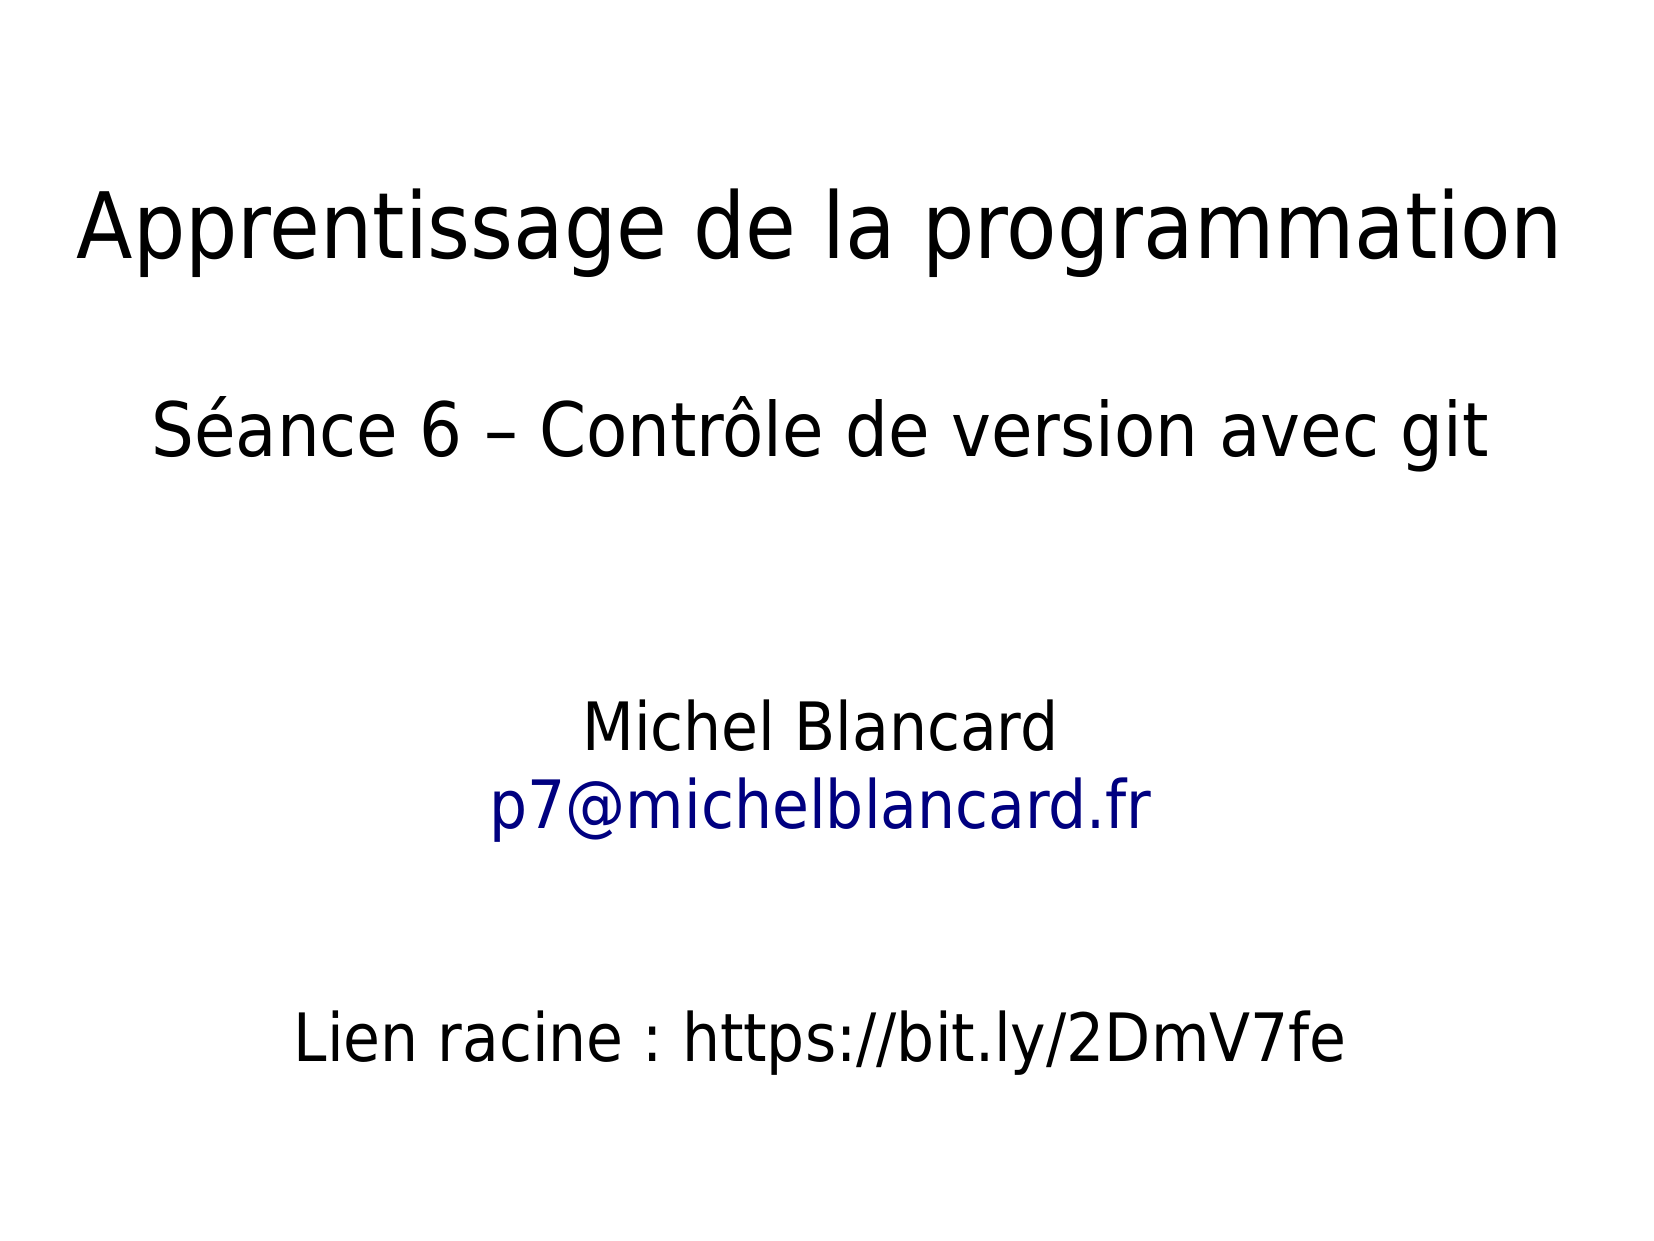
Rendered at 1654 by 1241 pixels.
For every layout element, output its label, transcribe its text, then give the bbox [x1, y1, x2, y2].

title Apprentissage de la programmation Séance 6 – Contrôle de version avec git Michel Blancard p7@michelblancard.fr Lien racine : https://bit.ly/2DmV7fe [35, 129, 1607, 1122]
